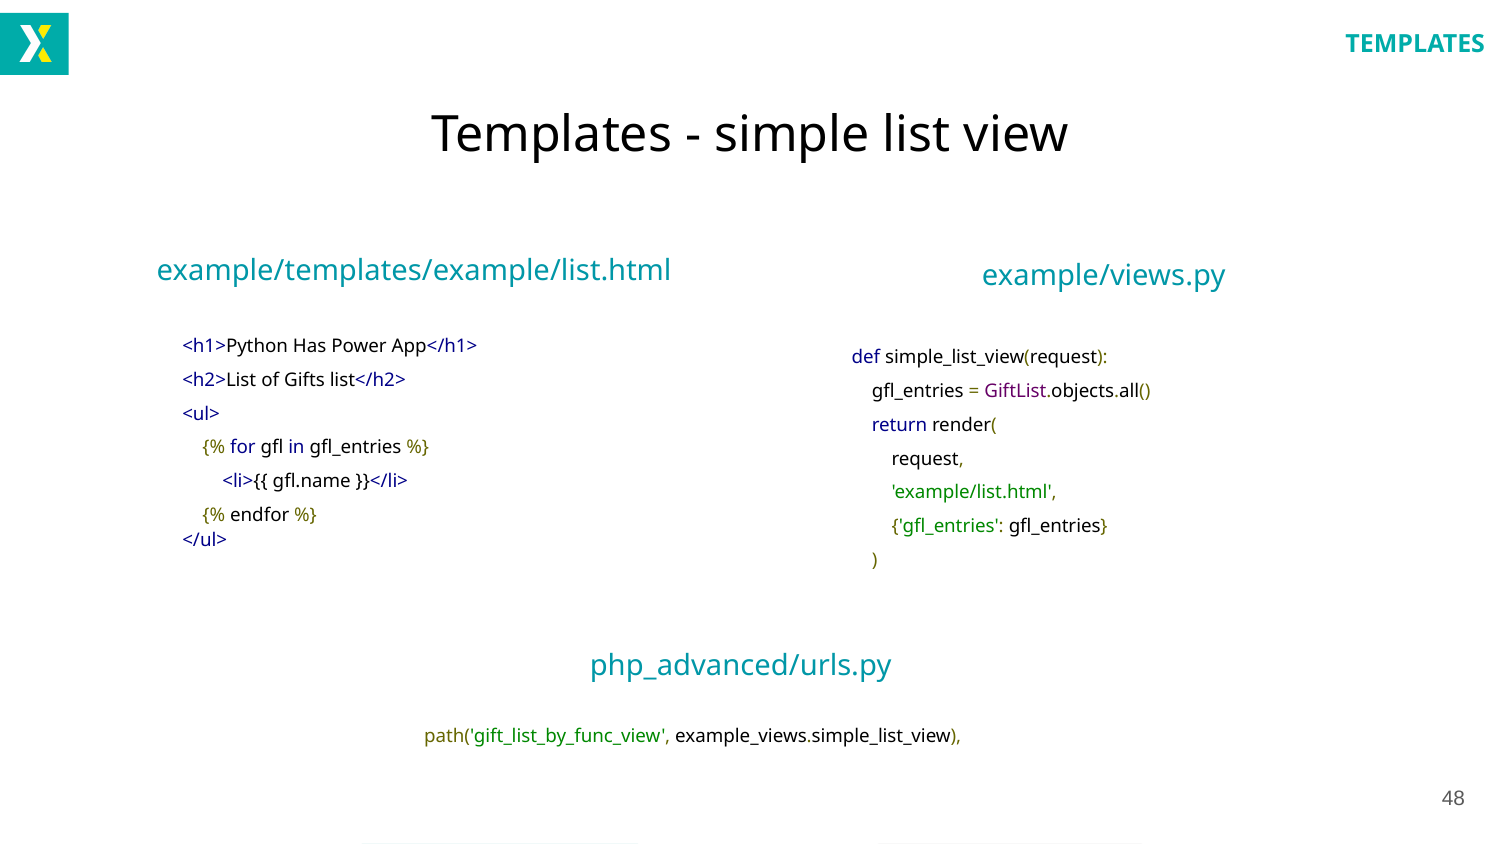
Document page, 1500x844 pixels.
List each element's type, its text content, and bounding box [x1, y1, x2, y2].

text_box path('gift_list_by_func_view', example_views.simple_list_view), [409, 697, 1288, 792]
text_box def simple_list_view(request): gfl_entries = GiftList.objects.all() return render( request, 'example/list.html', {'gfl_entries': gfl_entries} ) [836, 318, 1469, 569]
text_box php_advanced/urls.py [110, 614, 1371, 679]
text_box Templates - simple list view [115, 86, 1385, 181]
text_box <h1>Python Has Power App</h1> <h2>List of Gifts list</h2> <ul> {% for gfl in gfl_entries %} <li>{{ gfl.name }}</li> {% endfor %} </ul> [167, 307, 579, 591]
text_box example/templates/example/list.html [118, 218, 711, 284]
slide_number <number> [1389, 764, 1480, 830]
picture [17, 25, 54, 62]
text_box example/views.py [836, 223, 1371, 289]
